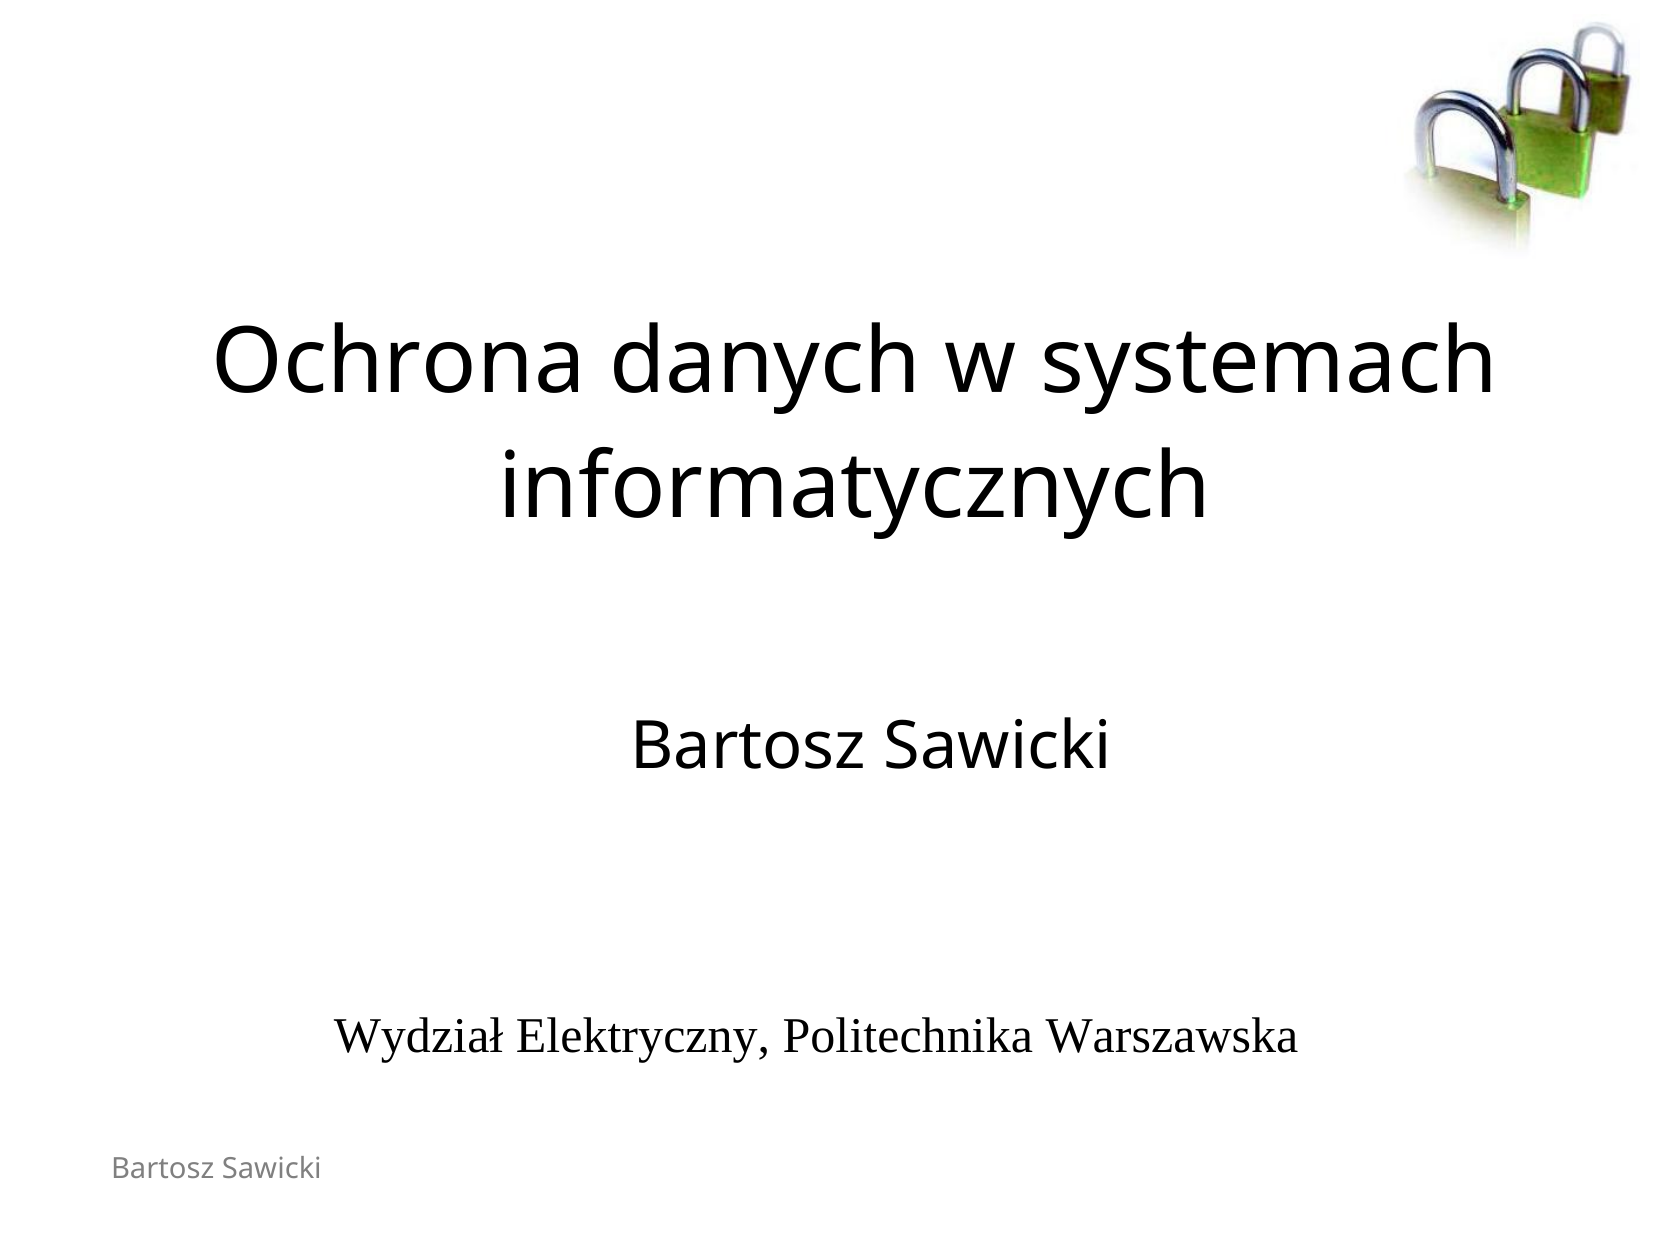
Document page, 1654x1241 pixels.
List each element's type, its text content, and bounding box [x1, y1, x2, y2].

text_box Wydział Elektryczny, Politechnika Warszawska [333, 952, 1300, 1064]
title Ochrona danych w systemach informatycznych [88, 308, 1622, 532]
picture [1385, 14, 1640, 266]
subtitle Bartosz Sawicki [147, 542, 1560, 1012]
